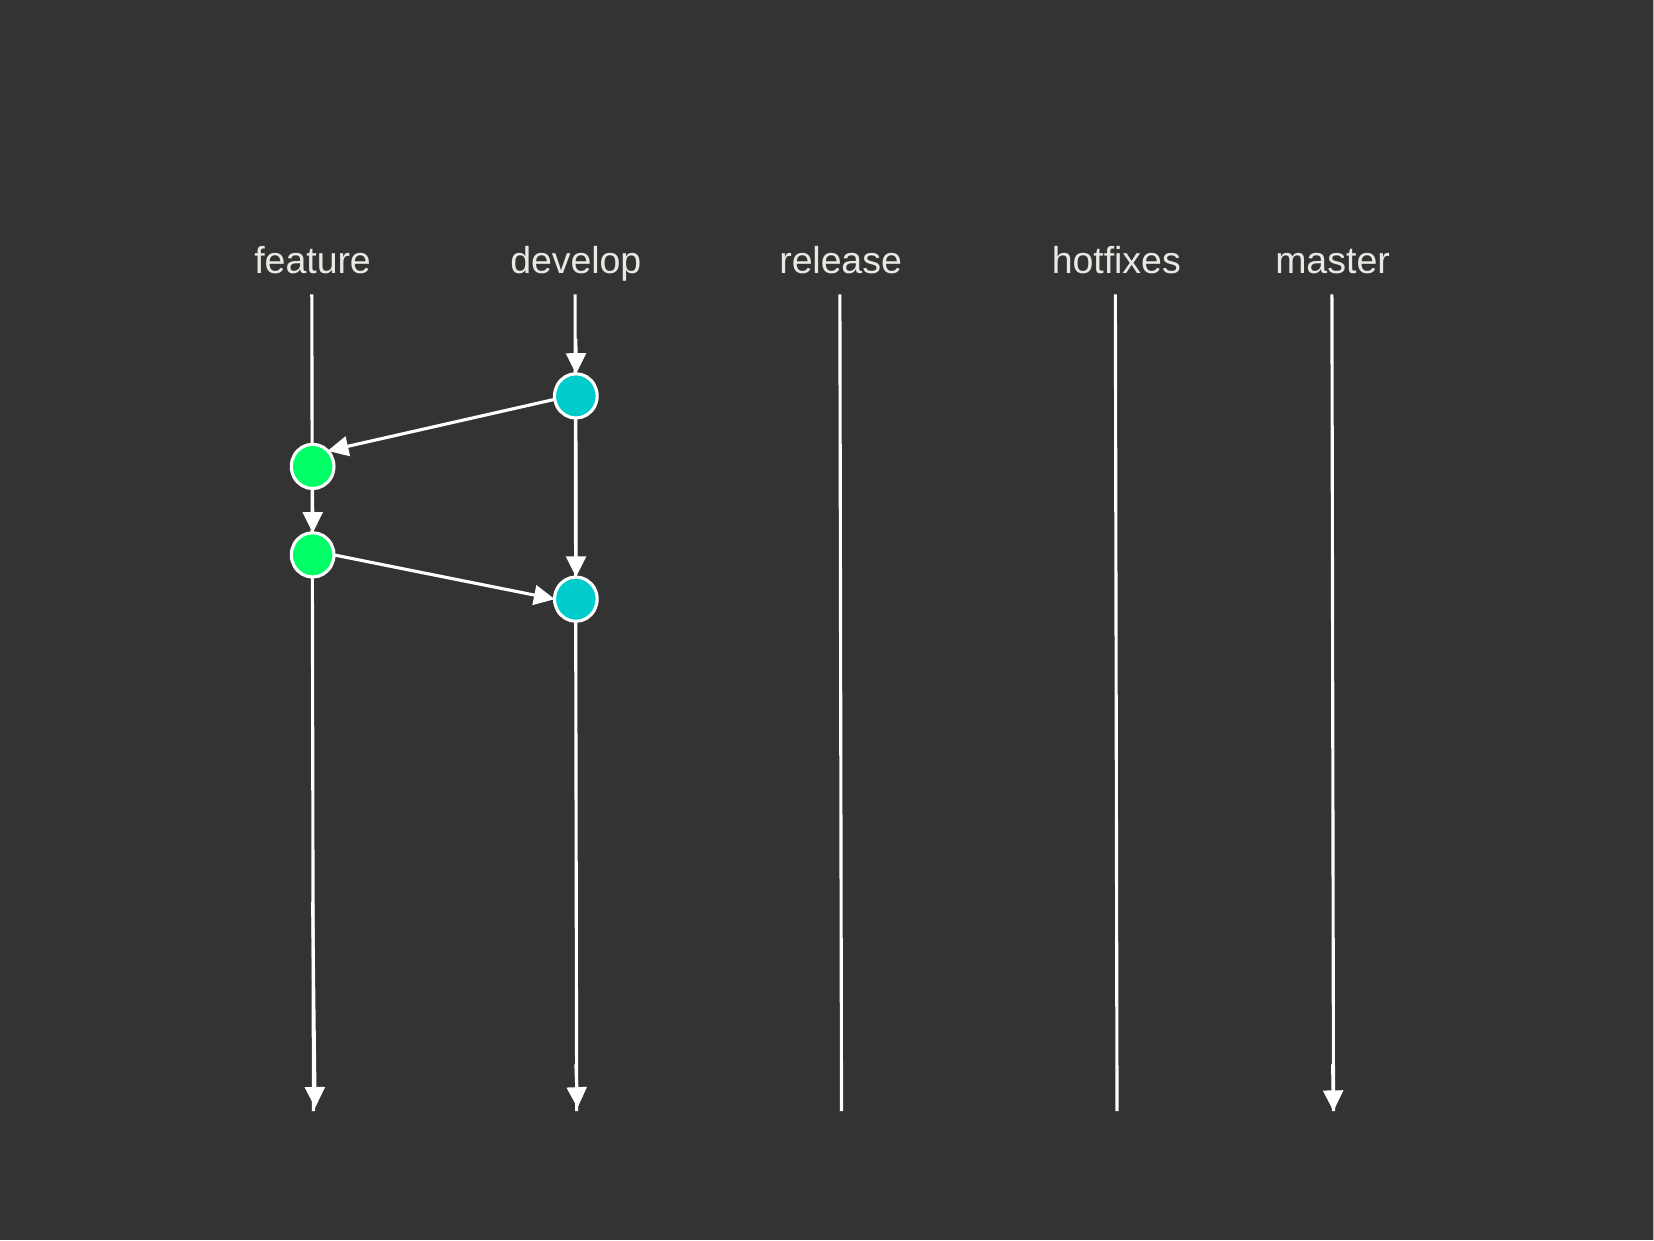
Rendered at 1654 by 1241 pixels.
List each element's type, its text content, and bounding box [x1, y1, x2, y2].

text_box release [732, 220, 949, 295]
text_box [291, 444, 334, 489]
text_box [291, 532, 334, 578]
text_box feature [204, 220, 421, 295]
text_box master [1224, 220, 1441, 295]
text_box hotfixes [1008, 220, 1224, 295]
text_box [554, 577, 598, 622]
text_box [554, 373, 598, 418]
text_box develop [467, 220, 685, 295]
